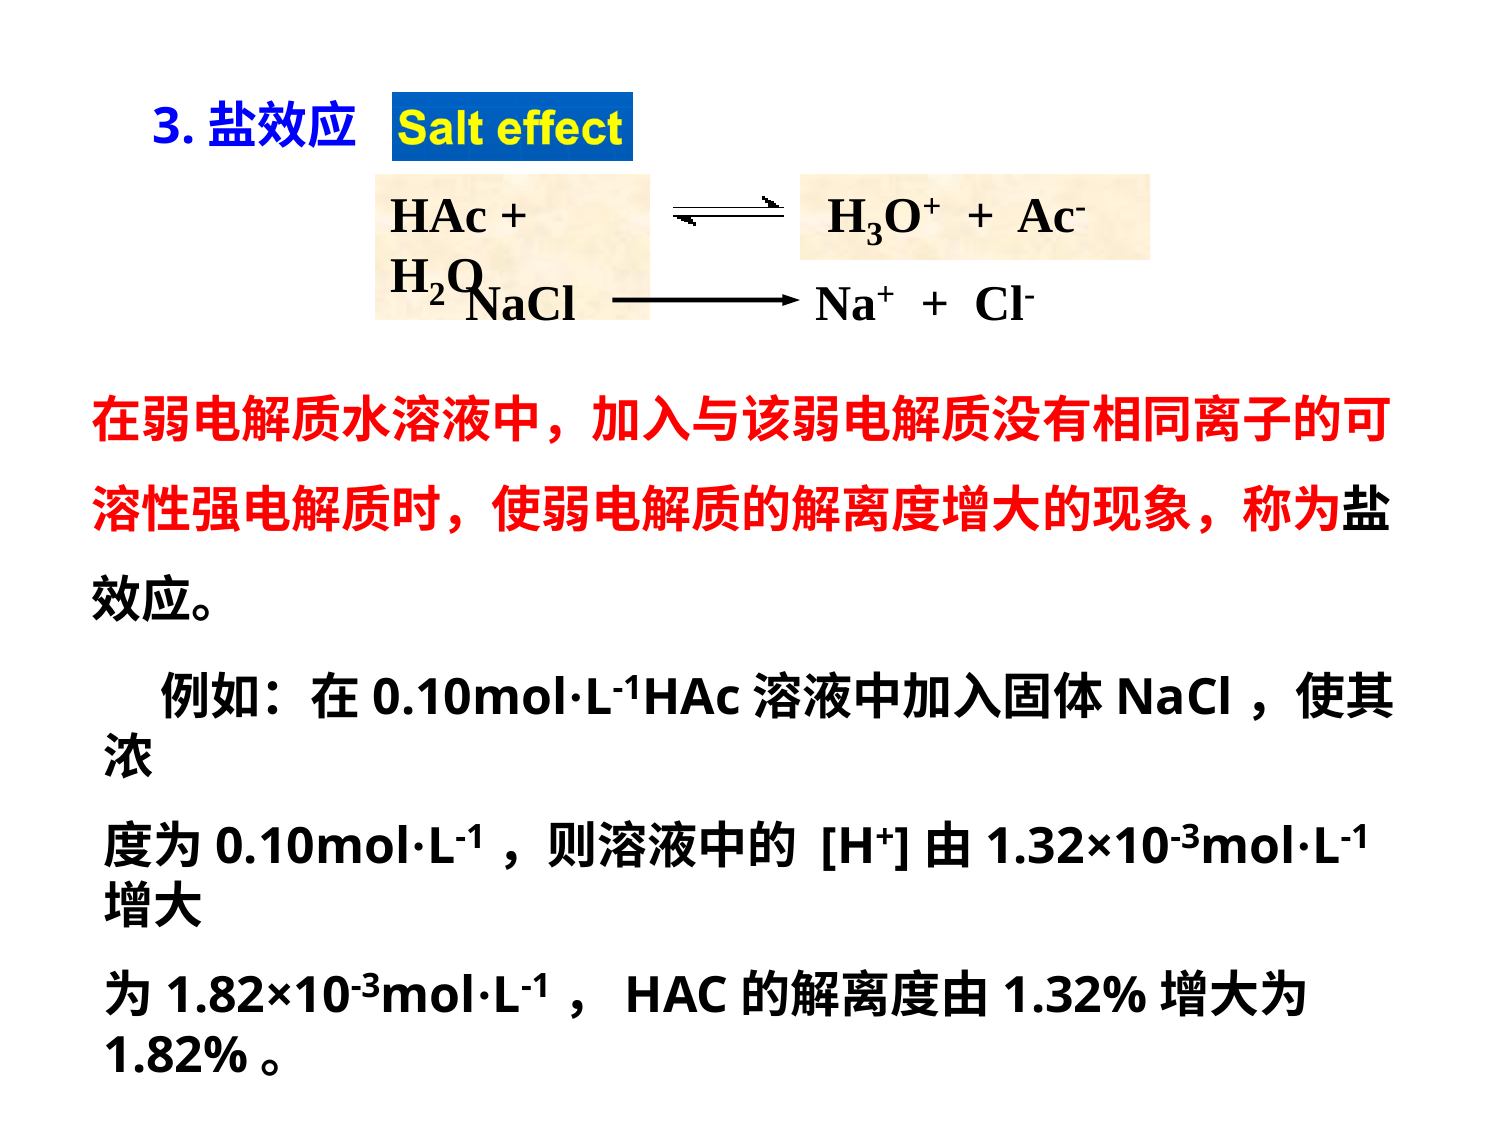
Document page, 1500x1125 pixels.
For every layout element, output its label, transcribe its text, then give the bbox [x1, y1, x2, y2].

text_box H3O+ + Ac- [800, 174, 1151, 250]
text_box HAc + H2O [375, 174, 651, 250]
text_box 3.盐效应 [137, 85, 425, 161]
text_box 例如：在0.10mol·L-1HAc溶液中加入固体NaCl，使其浓 度为0.10mol·L-1，则溶液中的 [H+]由1.32×10-3mol·L-1增大 为1.82×10-3mol·L-1，HAC的解离度由1.32%增大为1.82%。 [88, 657, 1439, 912]
picture [392, 92, 633, 161]
text_box 在弱电解质水溶液中，加入与该弱电解质没有相同离子的可溶性强电解质时，使弱电解质的解离度增大的现象，称为盐效应。 [76, 349, 1427, 624]
text_box Na+ + Cl- [800, 262, 1076, 338]
chart [650, 187, 800, 250]
text_box NaCl [437, 262, 601, 338]
